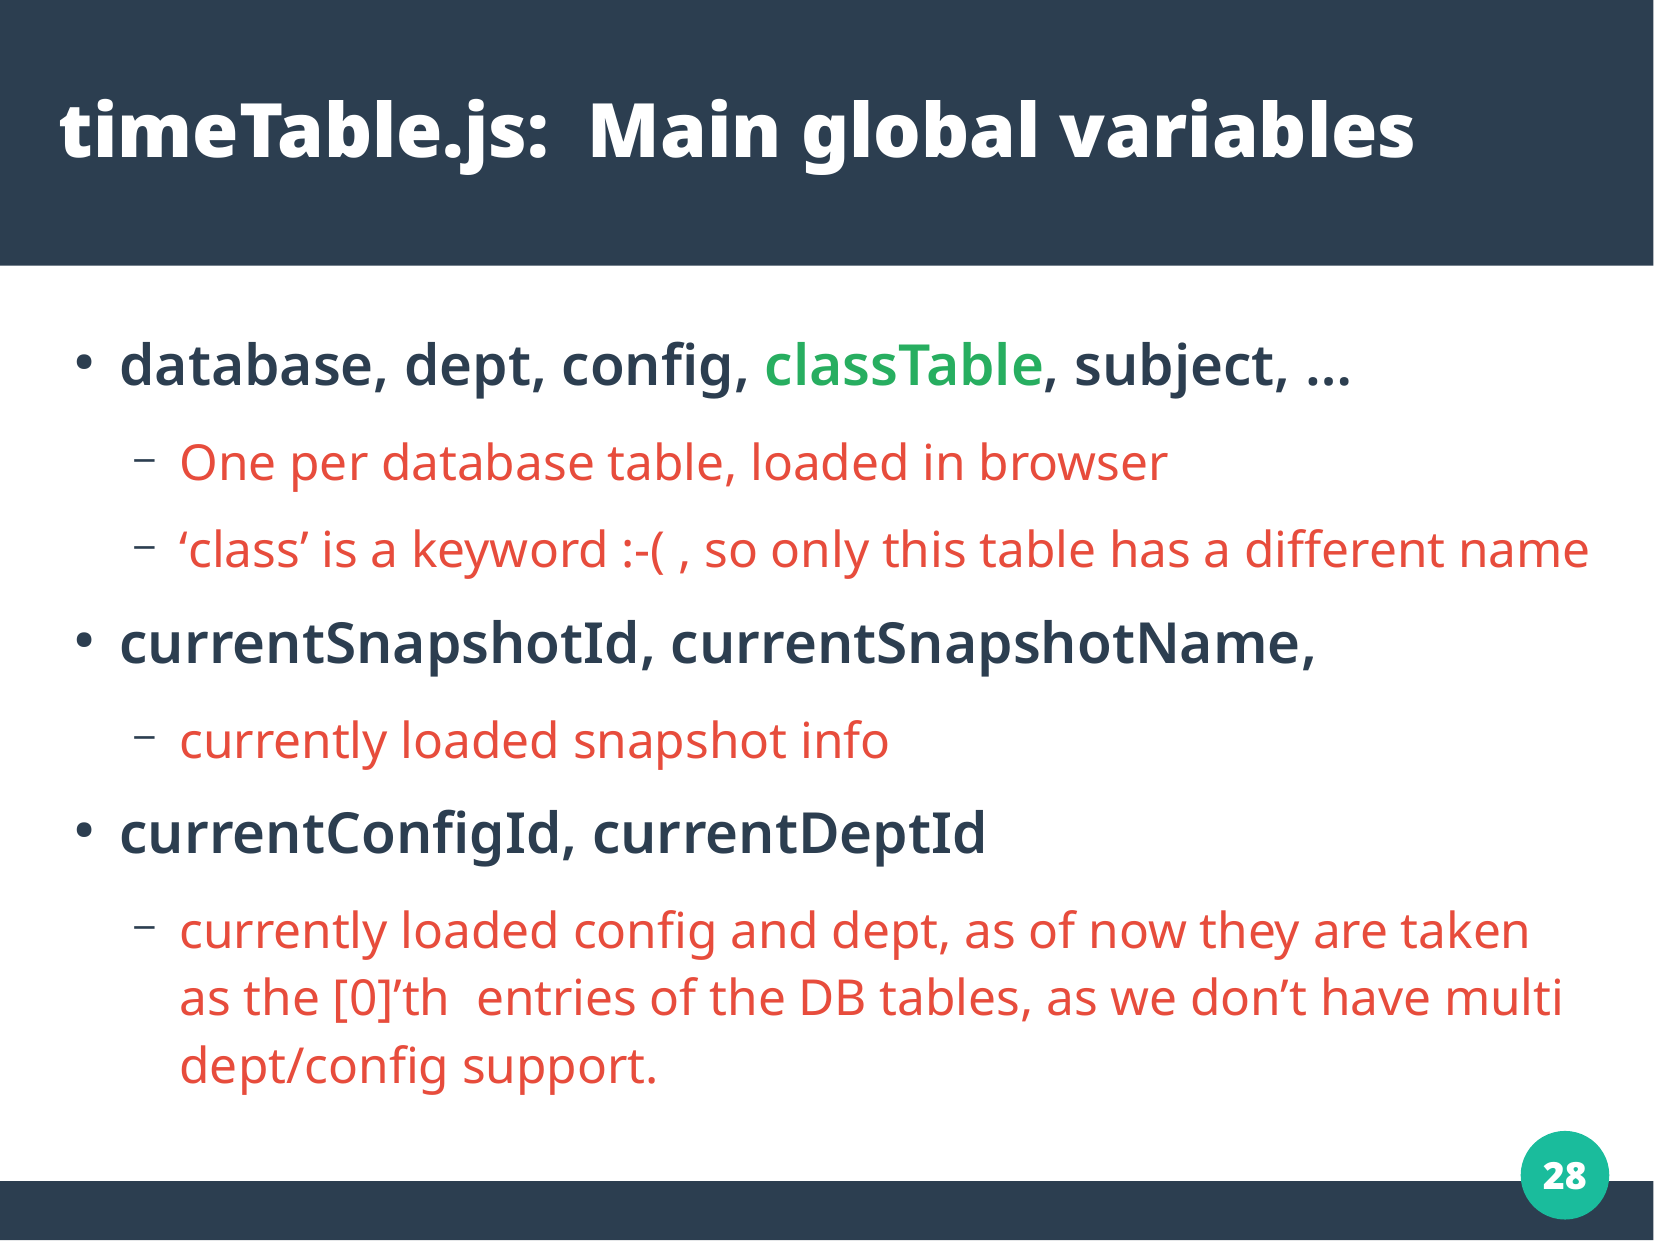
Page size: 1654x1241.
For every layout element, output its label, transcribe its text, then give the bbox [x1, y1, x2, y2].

list database, dept, config, classTable, subject, … One per database table, loaded in browser ‘class’ is a keyword :-( , so only this table has a different name currentSnapshotId, currentSnapshotName, currently loaded snapshot info currentConfigId, currentDeptId currently loaded config and dept, as of now they are taken as the [0]’th entries of the DB tables, as we don’t have multi dept/config support. [59, 324, 1595, 1152]
title timeTable.js: Main global variables [59, 49, 1595, 207]
